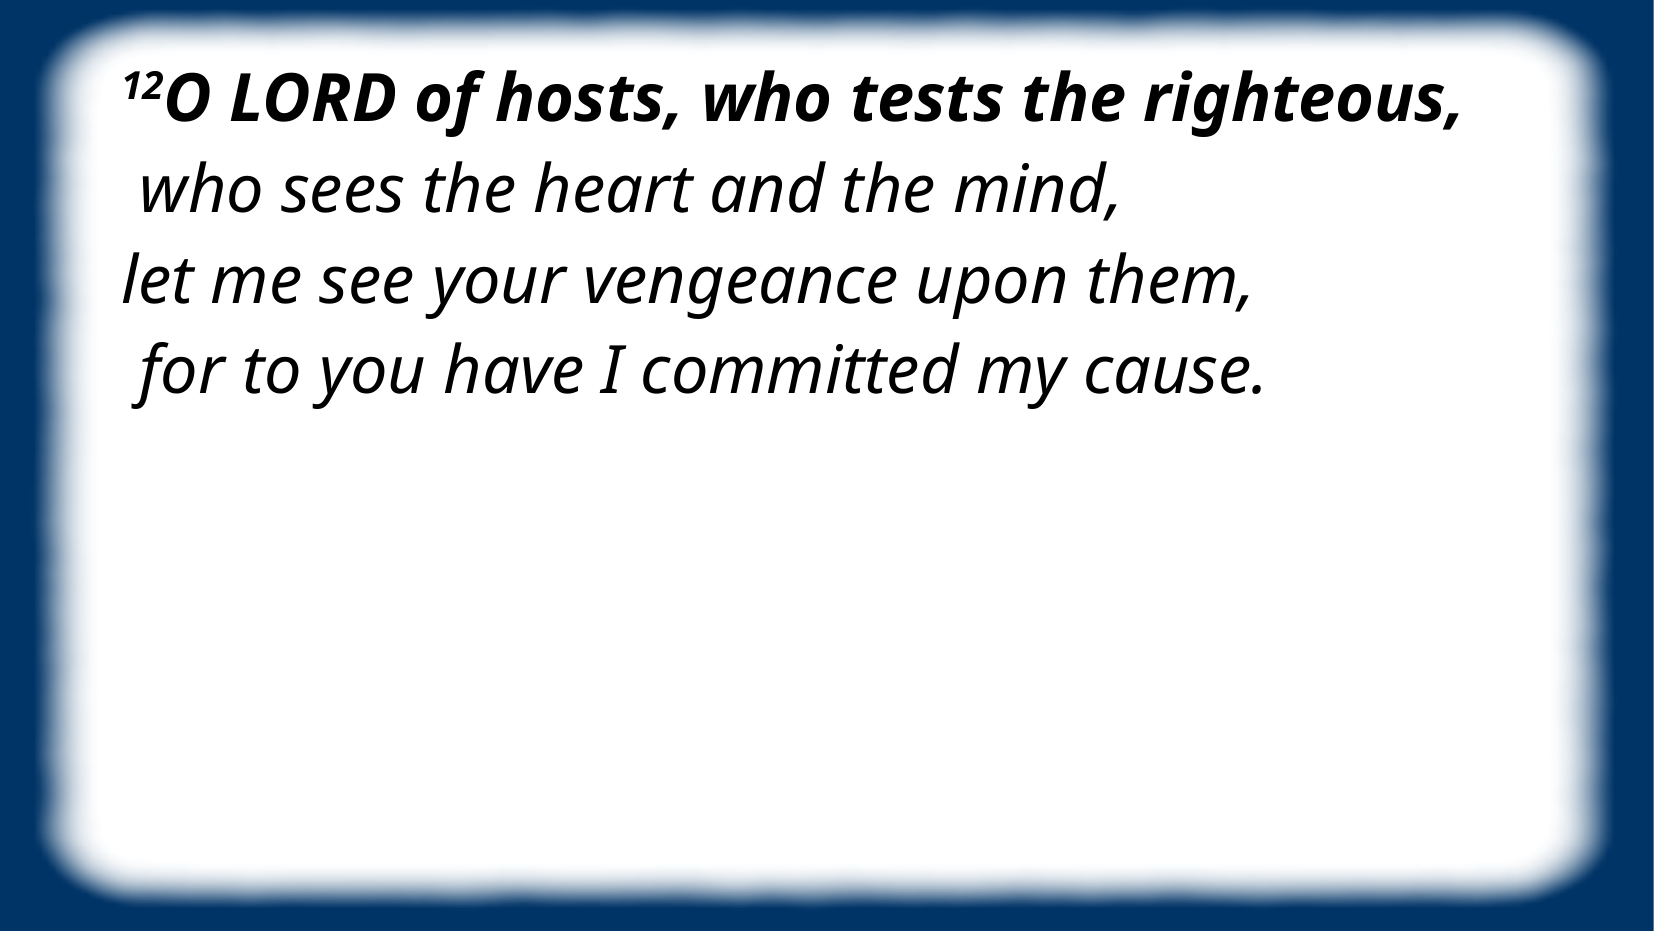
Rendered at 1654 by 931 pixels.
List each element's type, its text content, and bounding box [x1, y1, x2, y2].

picture [0, 0, 1654, 931]
text_box 12O LORD of hosts, who tests the righteous, who sees the heart and the mind, let me see your vengeance upon them, for to you have I committed my cause. [106, 42, 1547, 413]
